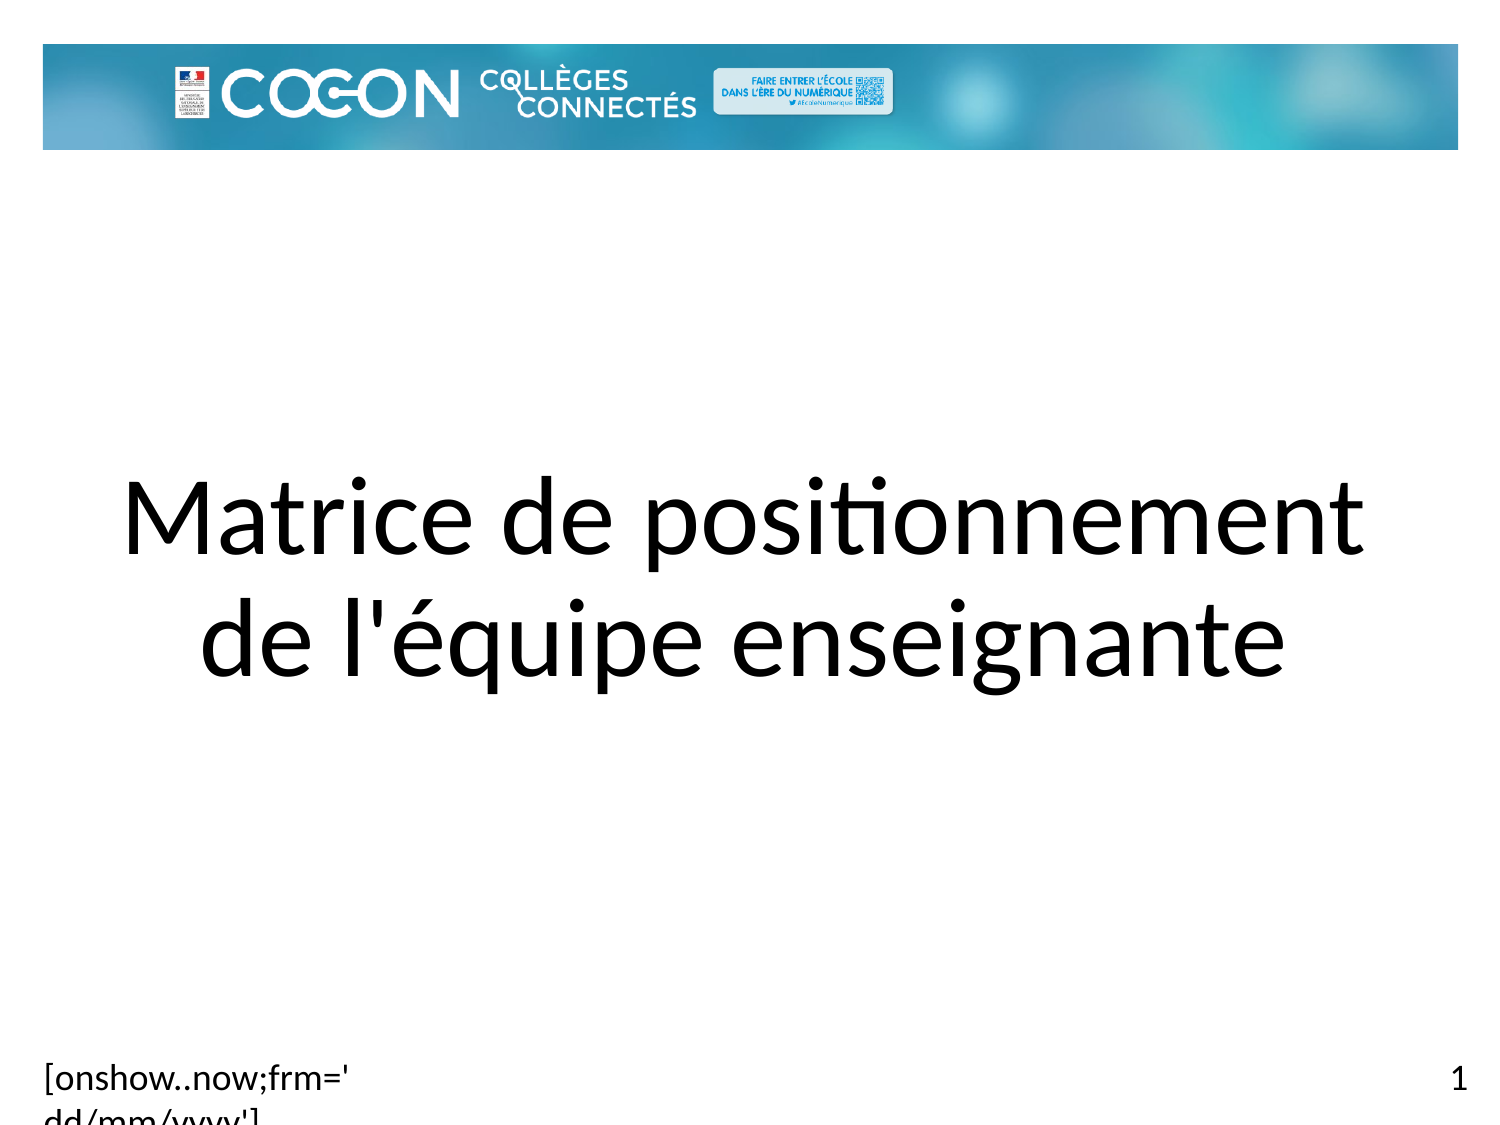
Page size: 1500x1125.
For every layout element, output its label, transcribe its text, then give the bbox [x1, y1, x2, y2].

title Matrice de positionnement de l'équipe enseignante [47, 449, 1441, 733]
text_box <numéro> [1145, 1045, 1484, 1106]
picture [42, 44, 1459, 150]
text_box [onshow..now;frm='dd/mm/yyyy'] [28, 1045, 367, 1106]
